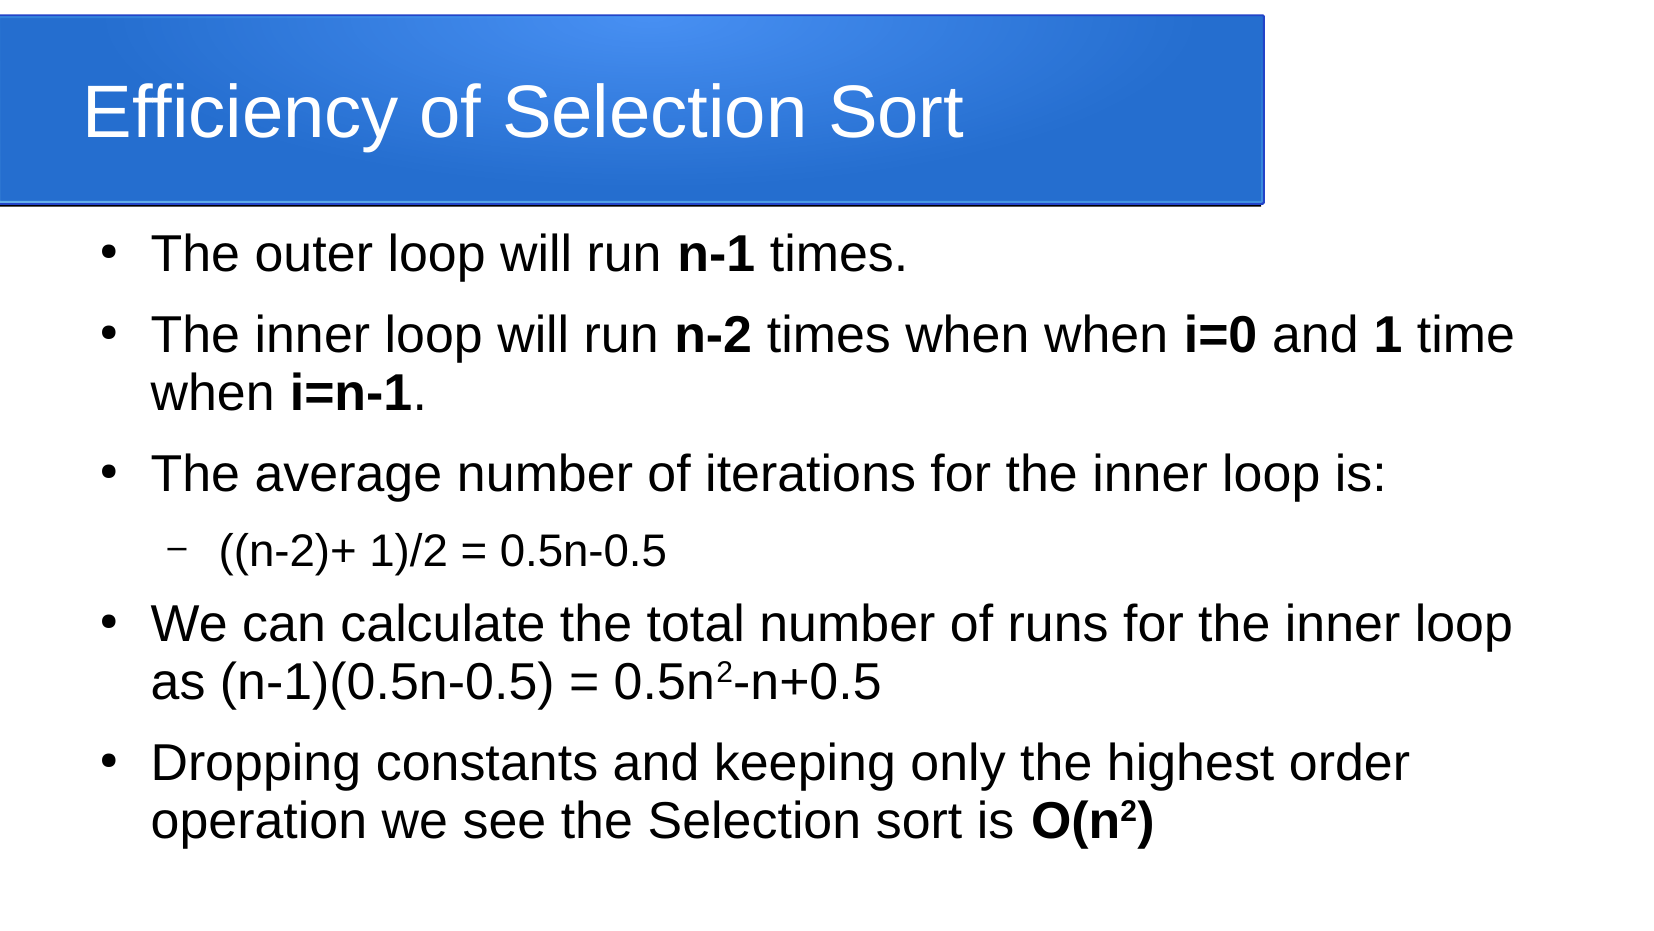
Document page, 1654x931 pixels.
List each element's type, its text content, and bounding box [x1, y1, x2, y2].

title Efficiency of Selection Sort [82, 35, 1235, 189]
list The outer loop will run n-1 times. The inner loop will run n-2 times when when i=0 and 1 time when i=n-1. The average number of iterations for the inner loop is: ((n-2)+ 1)/2 = 0.5n-0.5 We can calculate the total number of runs for the inner loop as (n-1)(0.5n-0.5) = 0.5n2-n+0.5 Dropping constants and keeping only the highest order operation we see the Selection sort is O(n2) [82, 224, 1571, 856]
